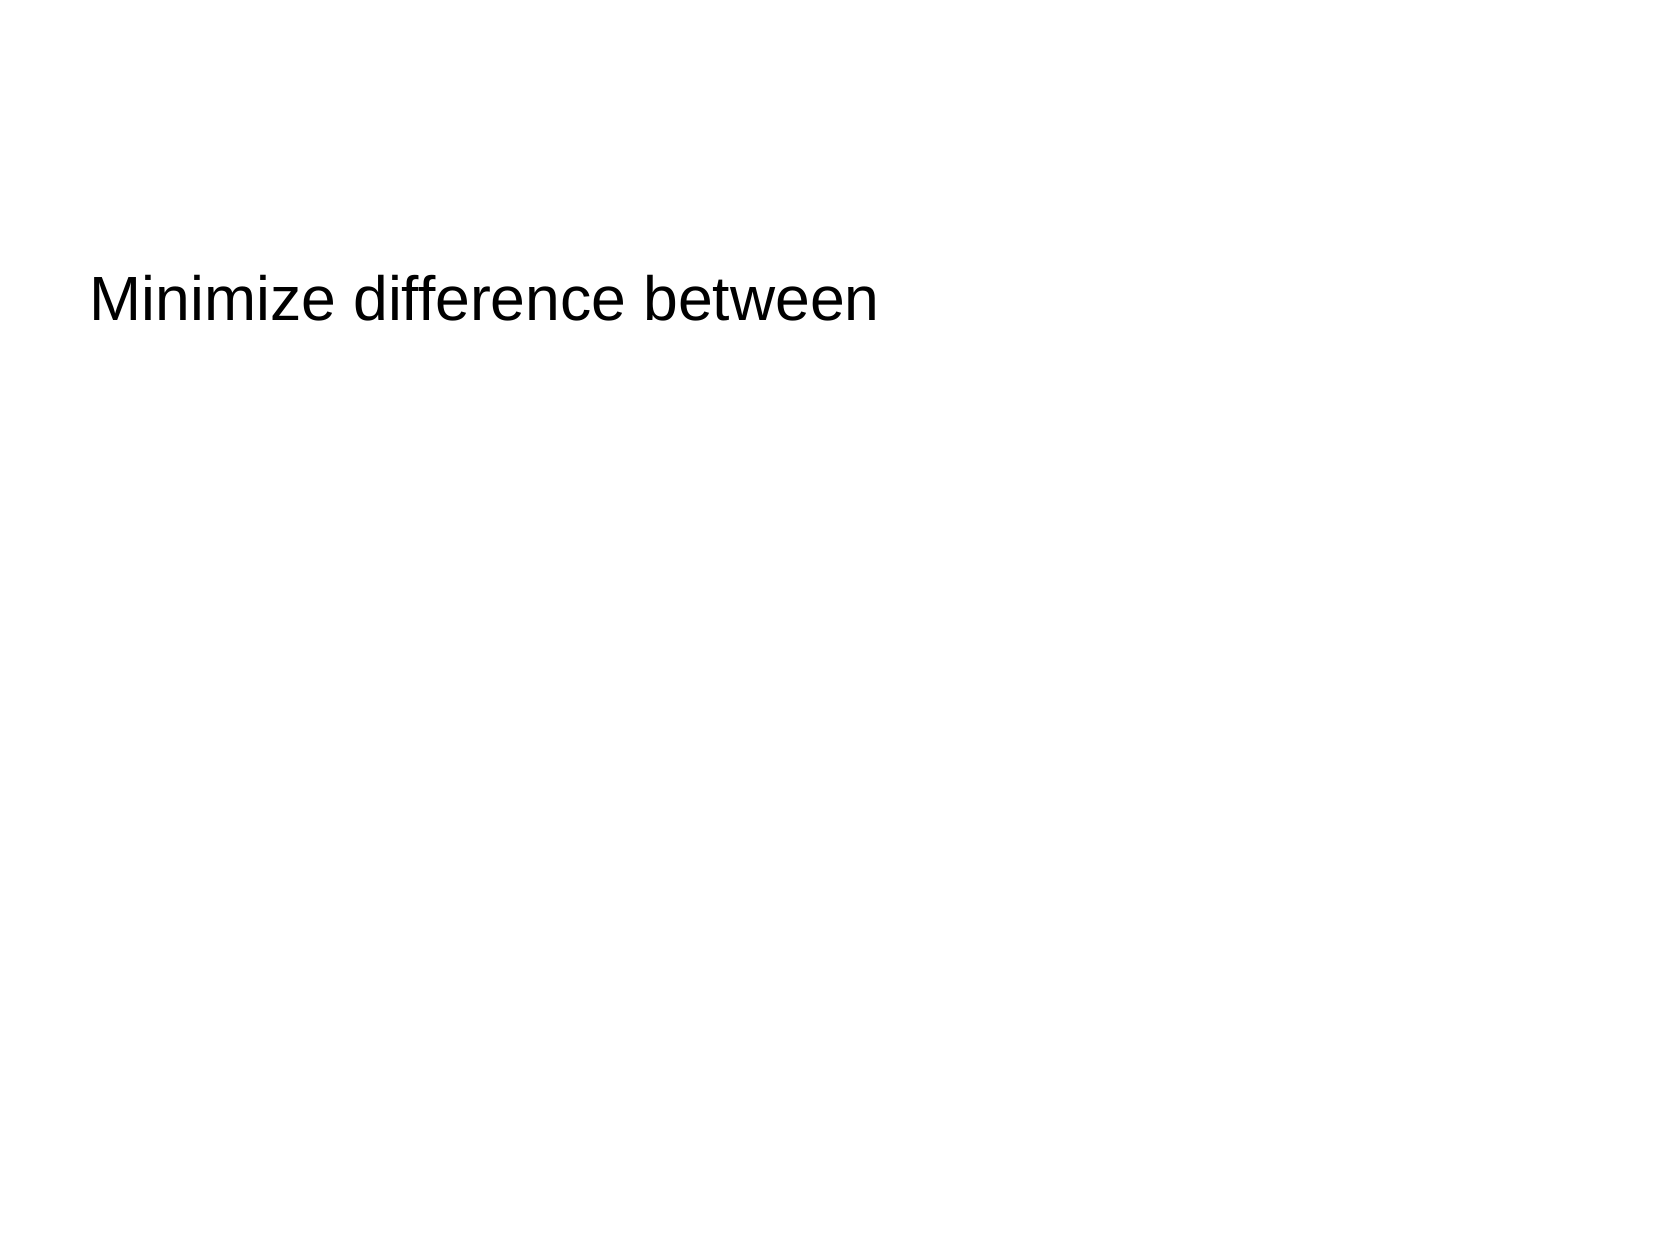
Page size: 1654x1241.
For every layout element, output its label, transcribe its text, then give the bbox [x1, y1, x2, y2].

text_box Minimize difference between [75, 256, 897, 350]
